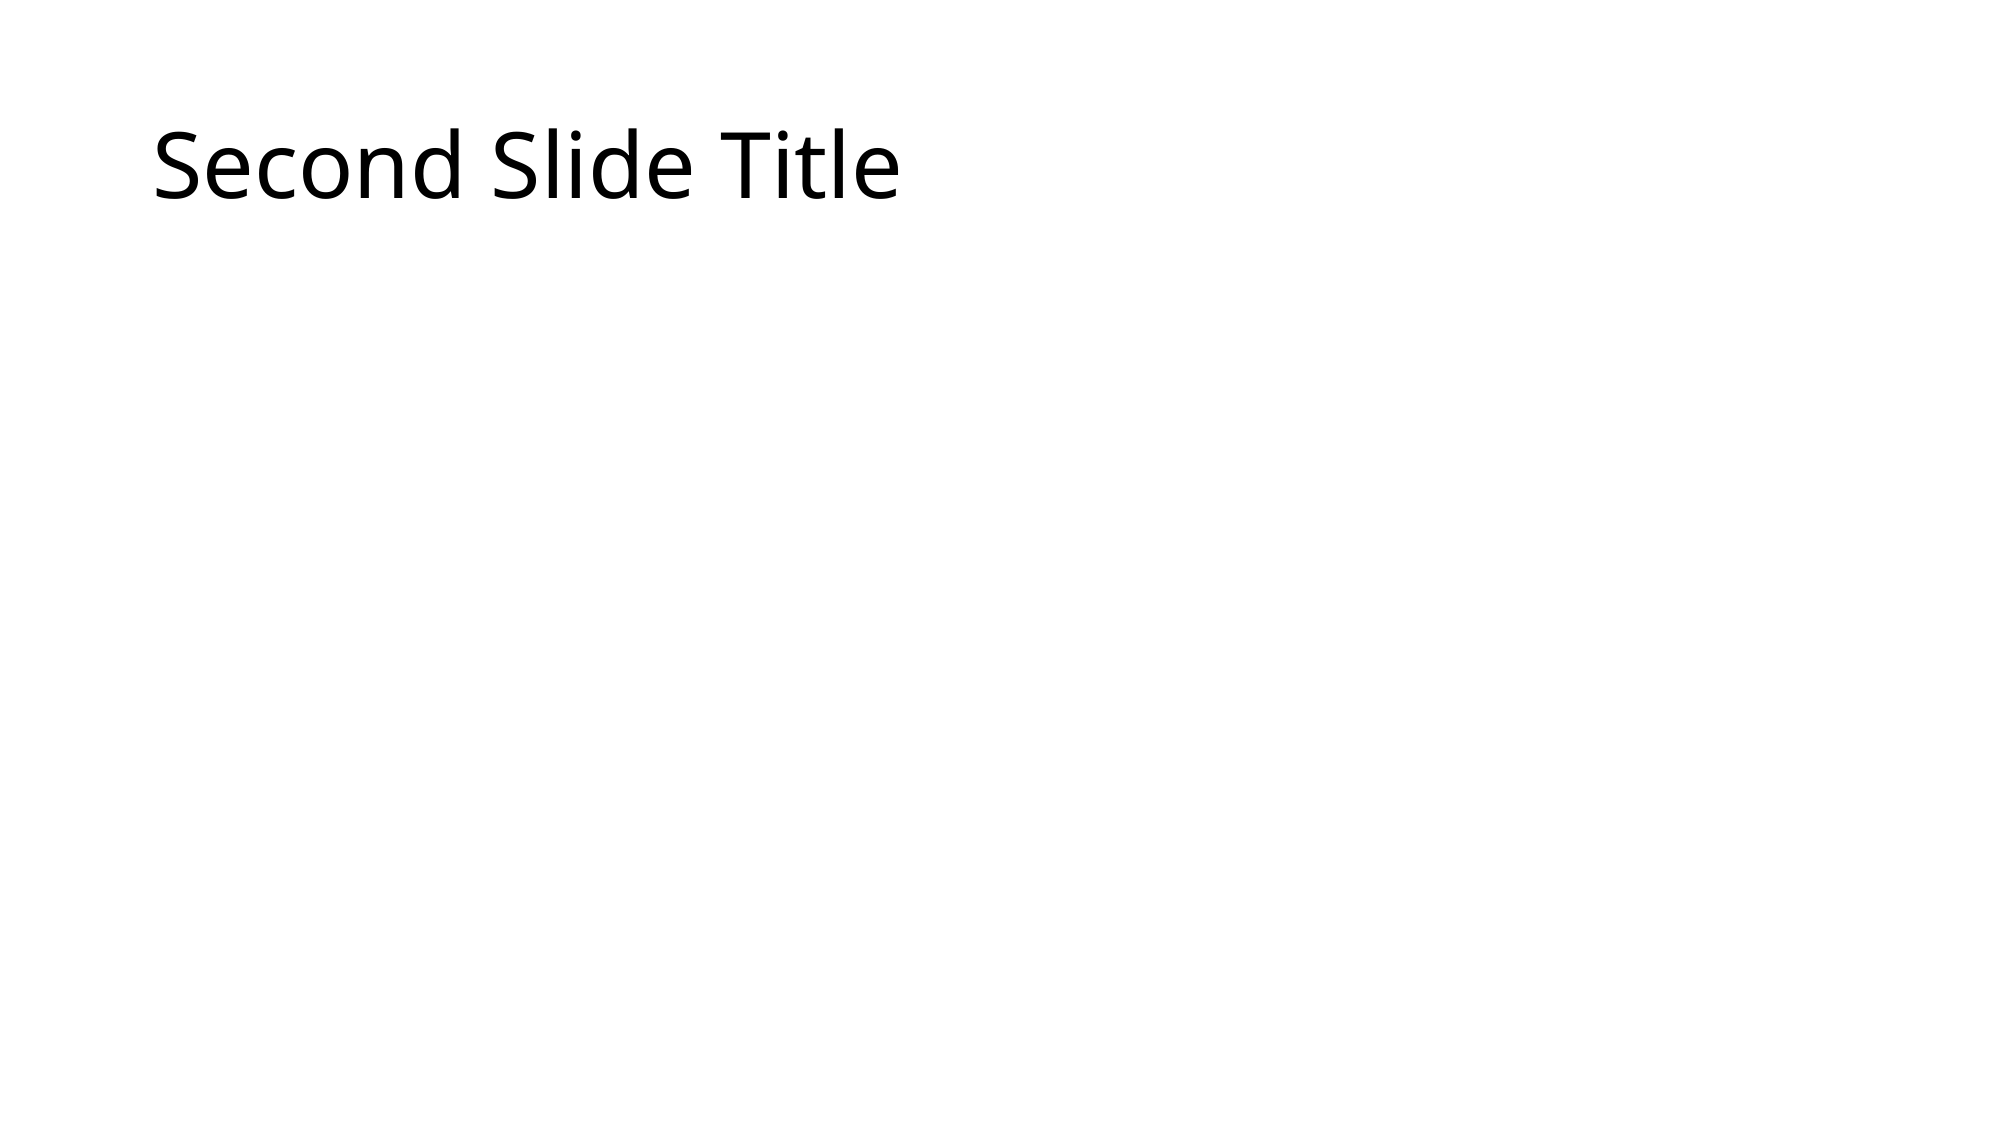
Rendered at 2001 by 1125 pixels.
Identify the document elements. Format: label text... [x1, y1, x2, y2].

title Second Slide Title [137, 59, 1863, 278]
